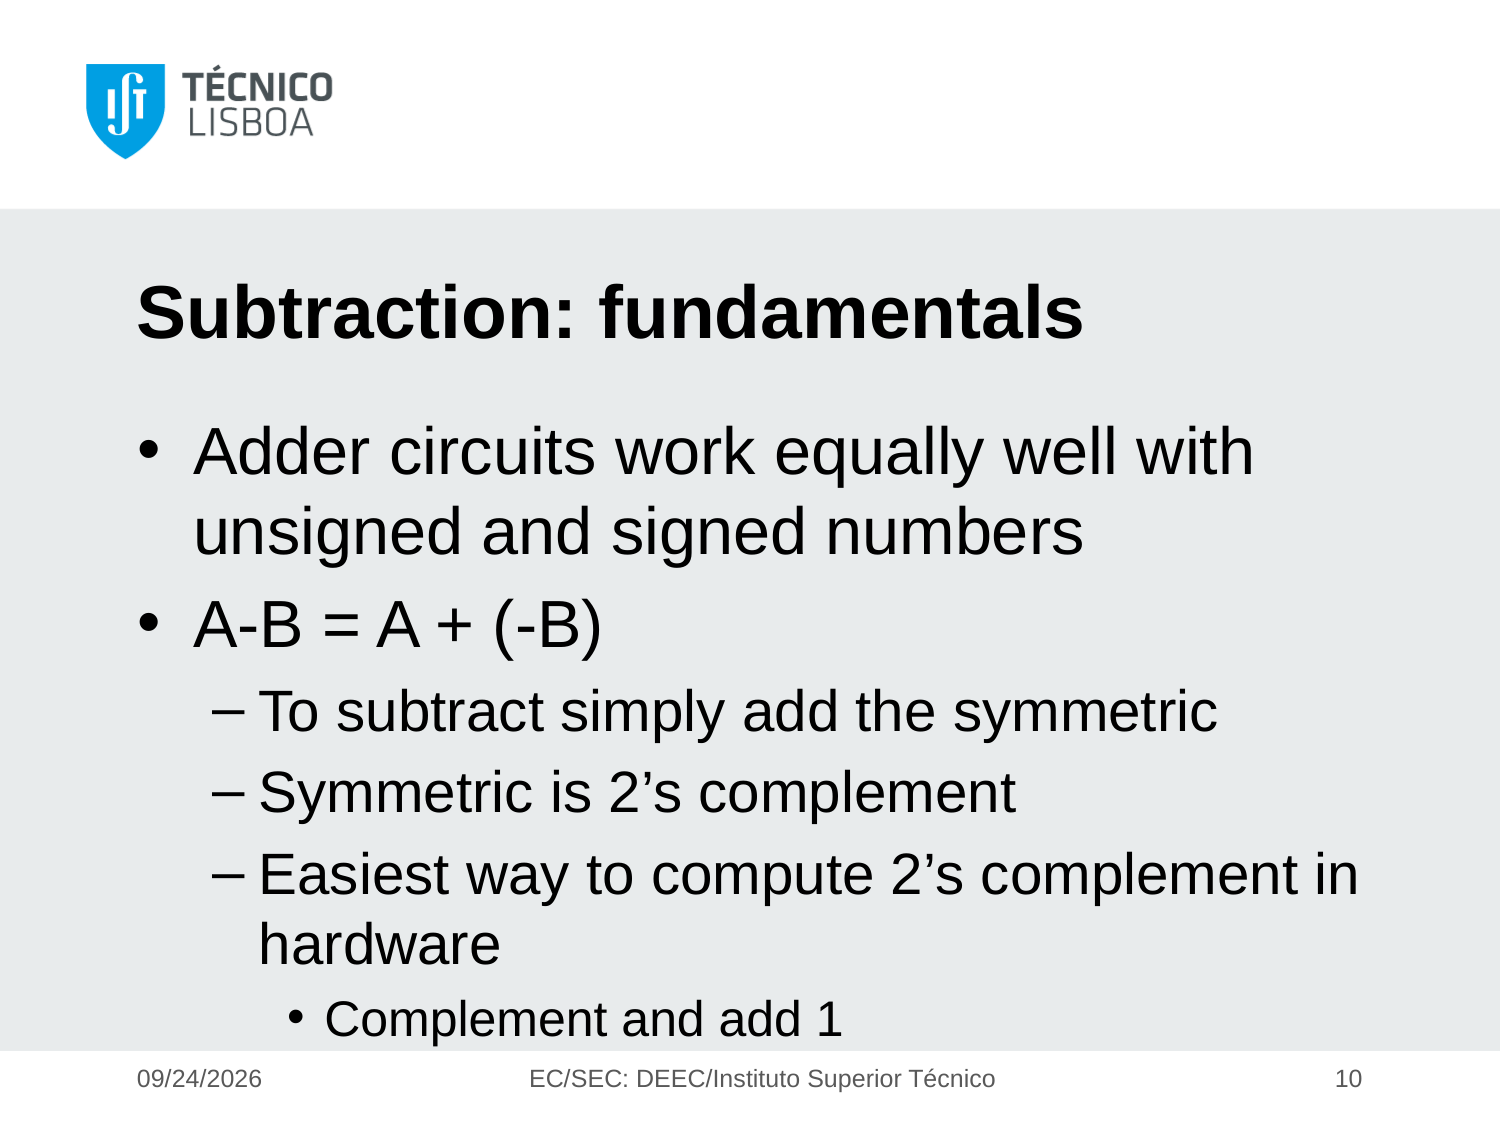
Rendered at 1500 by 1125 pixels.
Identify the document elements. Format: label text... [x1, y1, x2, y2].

slide_number 11/19/2020 [121, 1052, 425, 1103]
list Adder circuits work equally well with unsigned and signed numbers A-B = A + (-B) To subtract simply add the symmetric Symmetric is 2’s complement Easiest way to compute 2’s complement in hardware Complement and add 1 [121, 400, 1378, 1005]
picture [0, 0, 1500, 1125]
footer EC/SEC: DEEC/Instituto Superior Técnico [512, 1052, 1021, 1103]
title Subtraction: fundamentals [121, 237, 1378, 381]
slide_number <number> [1077, 1052, 1378, 1103]
